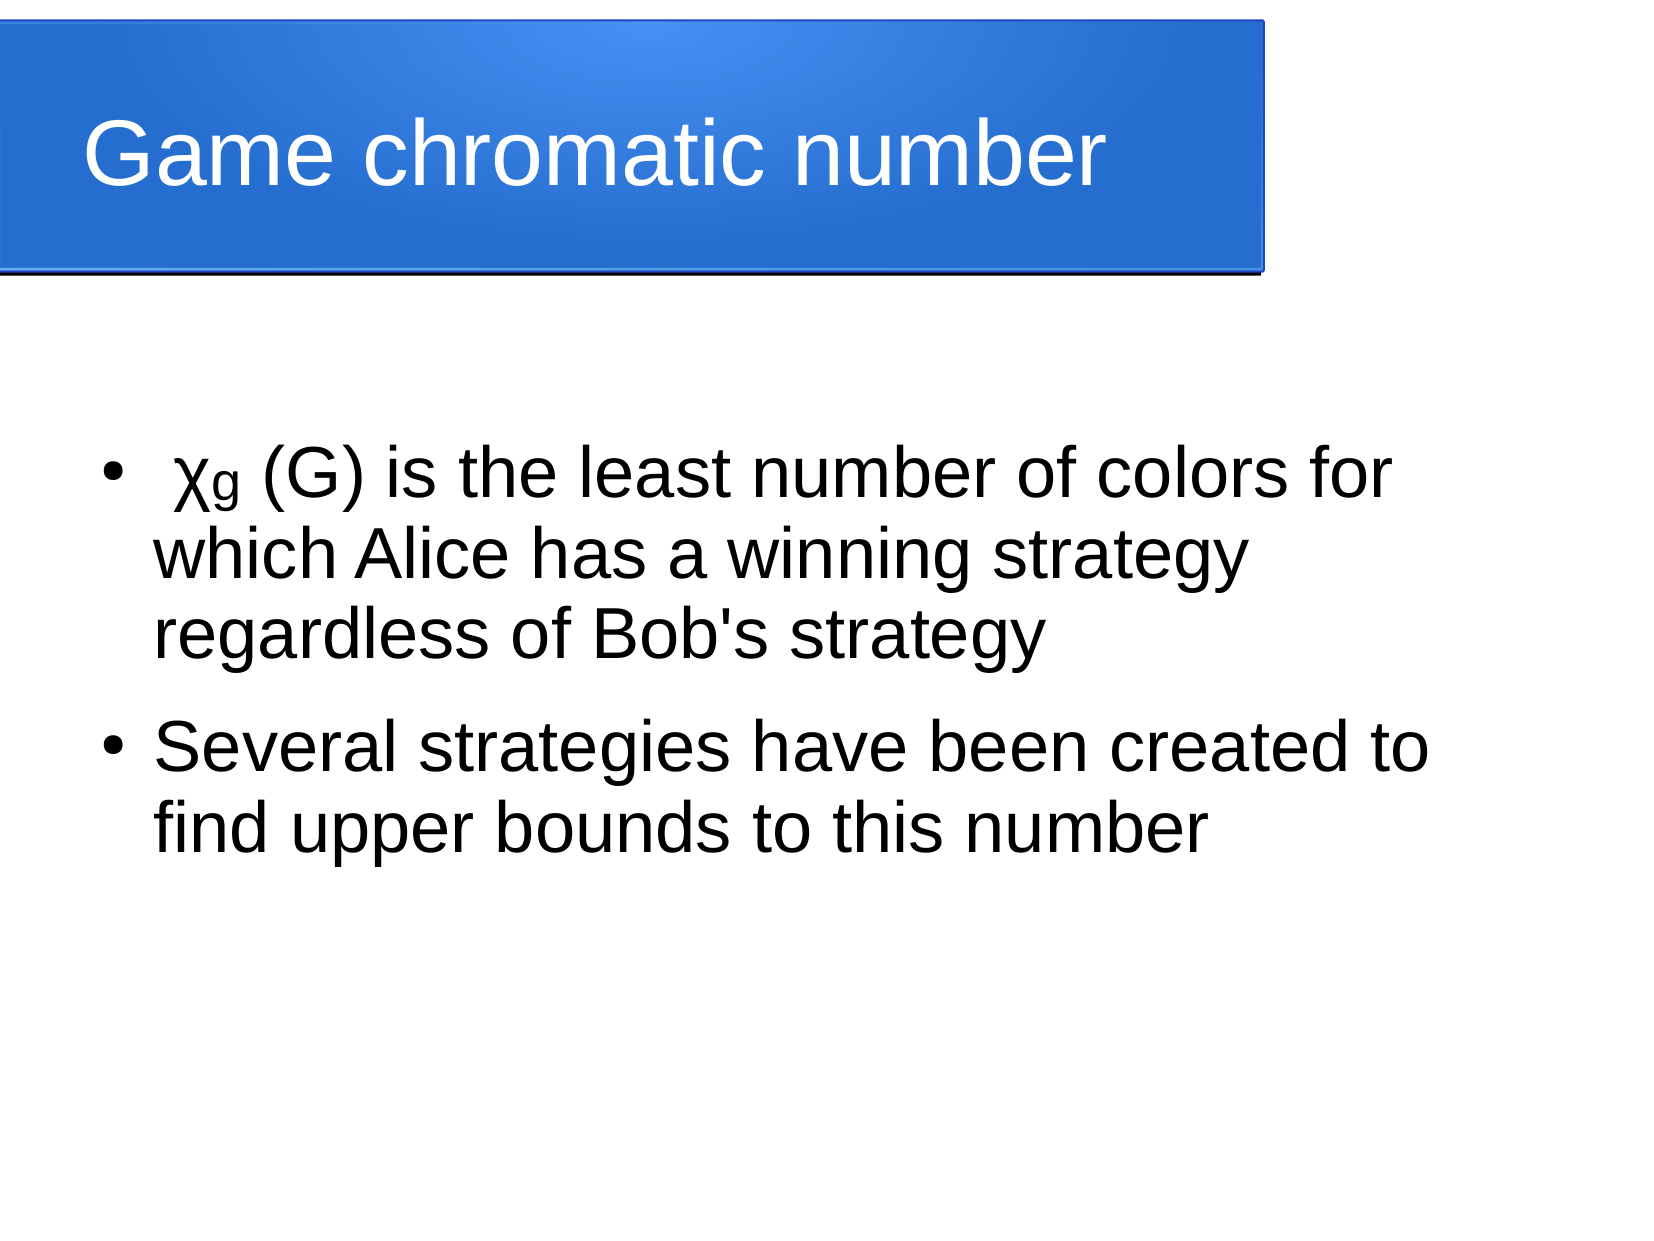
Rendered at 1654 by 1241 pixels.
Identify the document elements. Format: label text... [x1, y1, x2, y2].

list χg (G) is the least number of colors for which Alice has a winning strategy regardless of Bob's strategy Several strategies have been created to find upper bounds to this number [82, 290, 1538, 1010]
title Game chromatic number [82, 49, 1250, 257]
